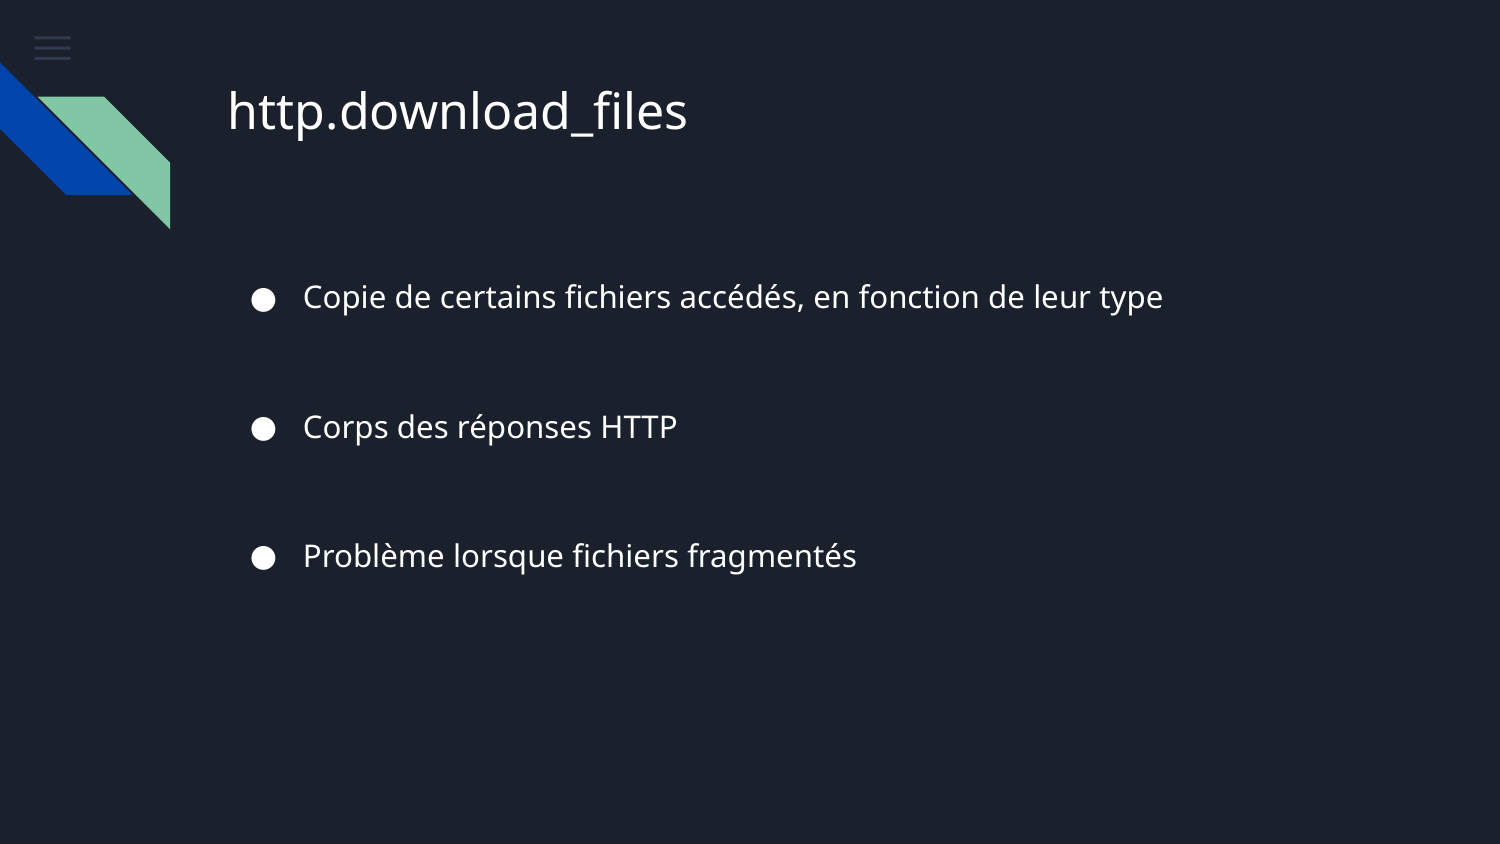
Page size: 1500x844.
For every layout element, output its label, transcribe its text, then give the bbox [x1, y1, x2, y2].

title http.download_files [212, 64, 1368, 215]
list Copie de certains fichiers accédés, en fonction de leur type Corps des réponses HTTP Problème lorsque fichiers fragmentés [212, 257, 1368, 735]
